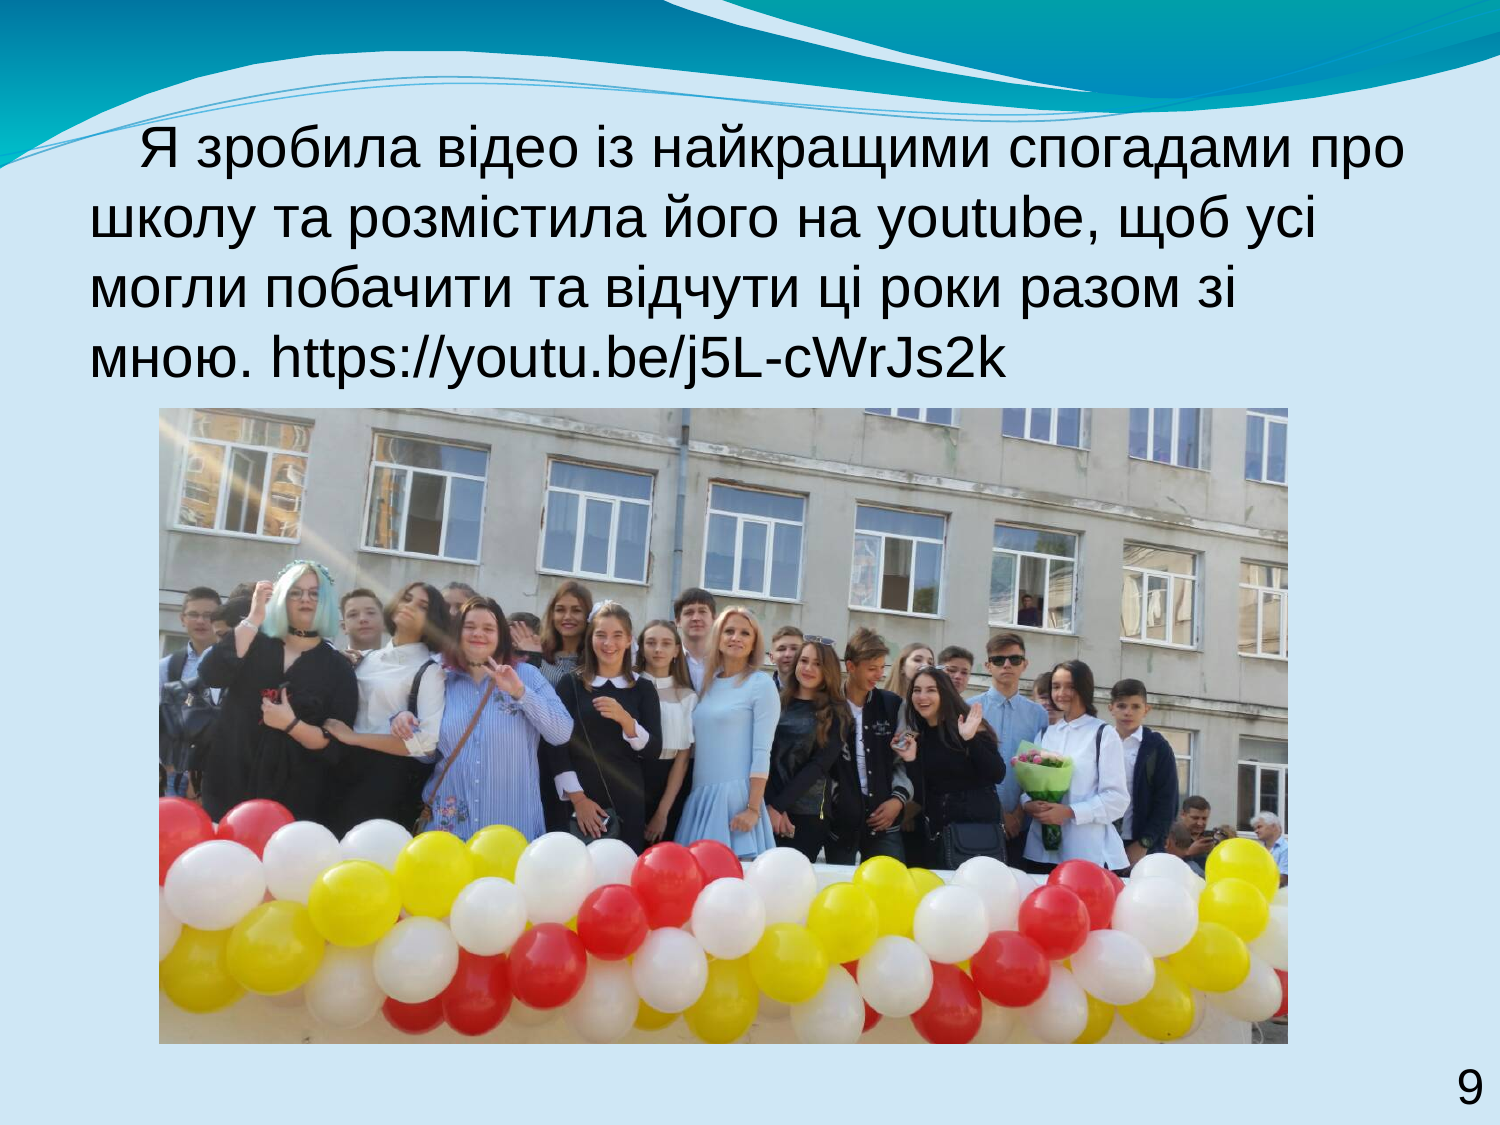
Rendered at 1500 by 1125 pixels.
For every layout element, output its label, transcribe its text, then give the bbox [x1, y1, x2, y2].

picture [159, 408, 1288, 1044]
slide_number 9 [1440, 1046, 1500, 1125]
list Я зробила відео із найкращими спогадами про школу та розмістила його на youtube, щоб усі могли побачити та відчути ці роки разом зі мною. https://youtu.be/j5L-cWrJs2k [75, 101, 1425, 1038]
